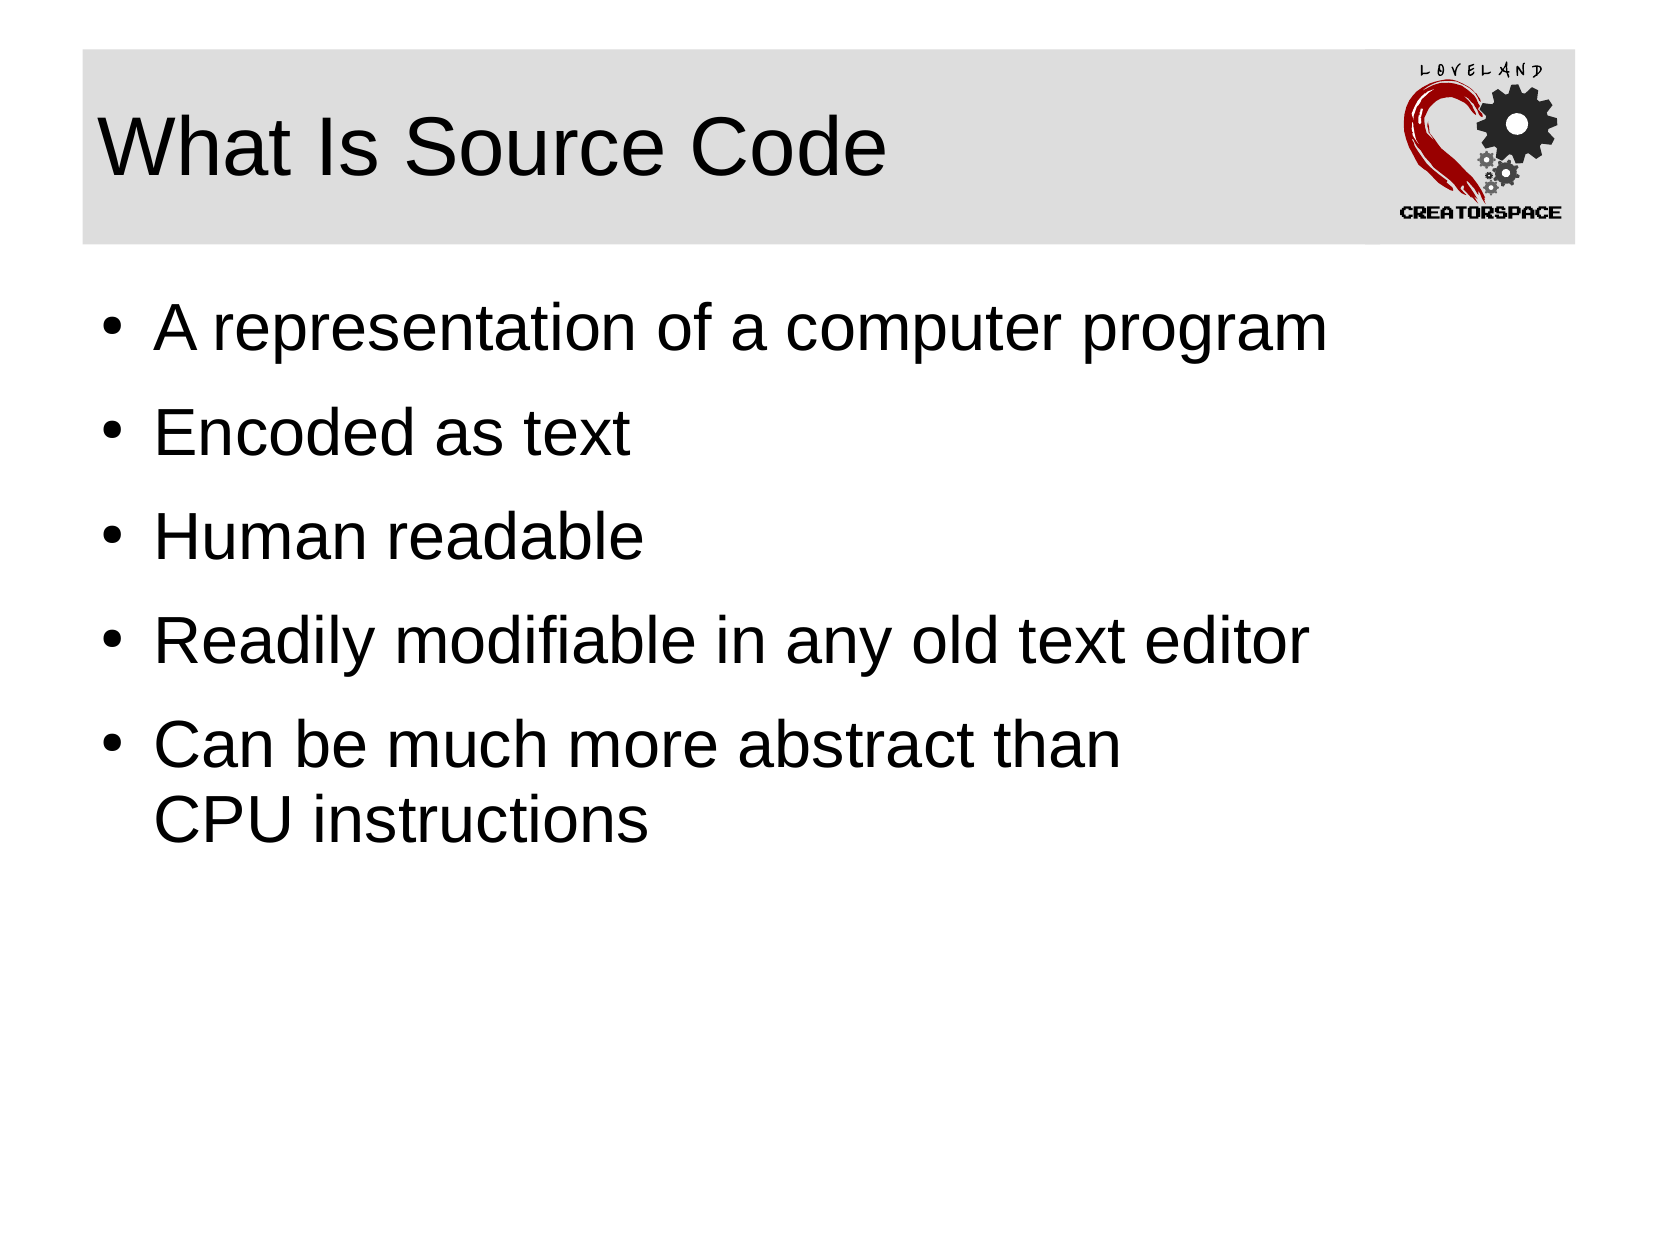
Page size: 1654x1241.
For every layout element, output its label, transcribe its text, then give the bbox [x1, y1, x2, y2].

list A representation of a computer program Encoded as text Human readable Readily modifiable in any old text editor Can be much more abstract than CPU instructions [82, 290, 1571, 1010]
title What Is Source Code [82, 49, 1381, 245]
